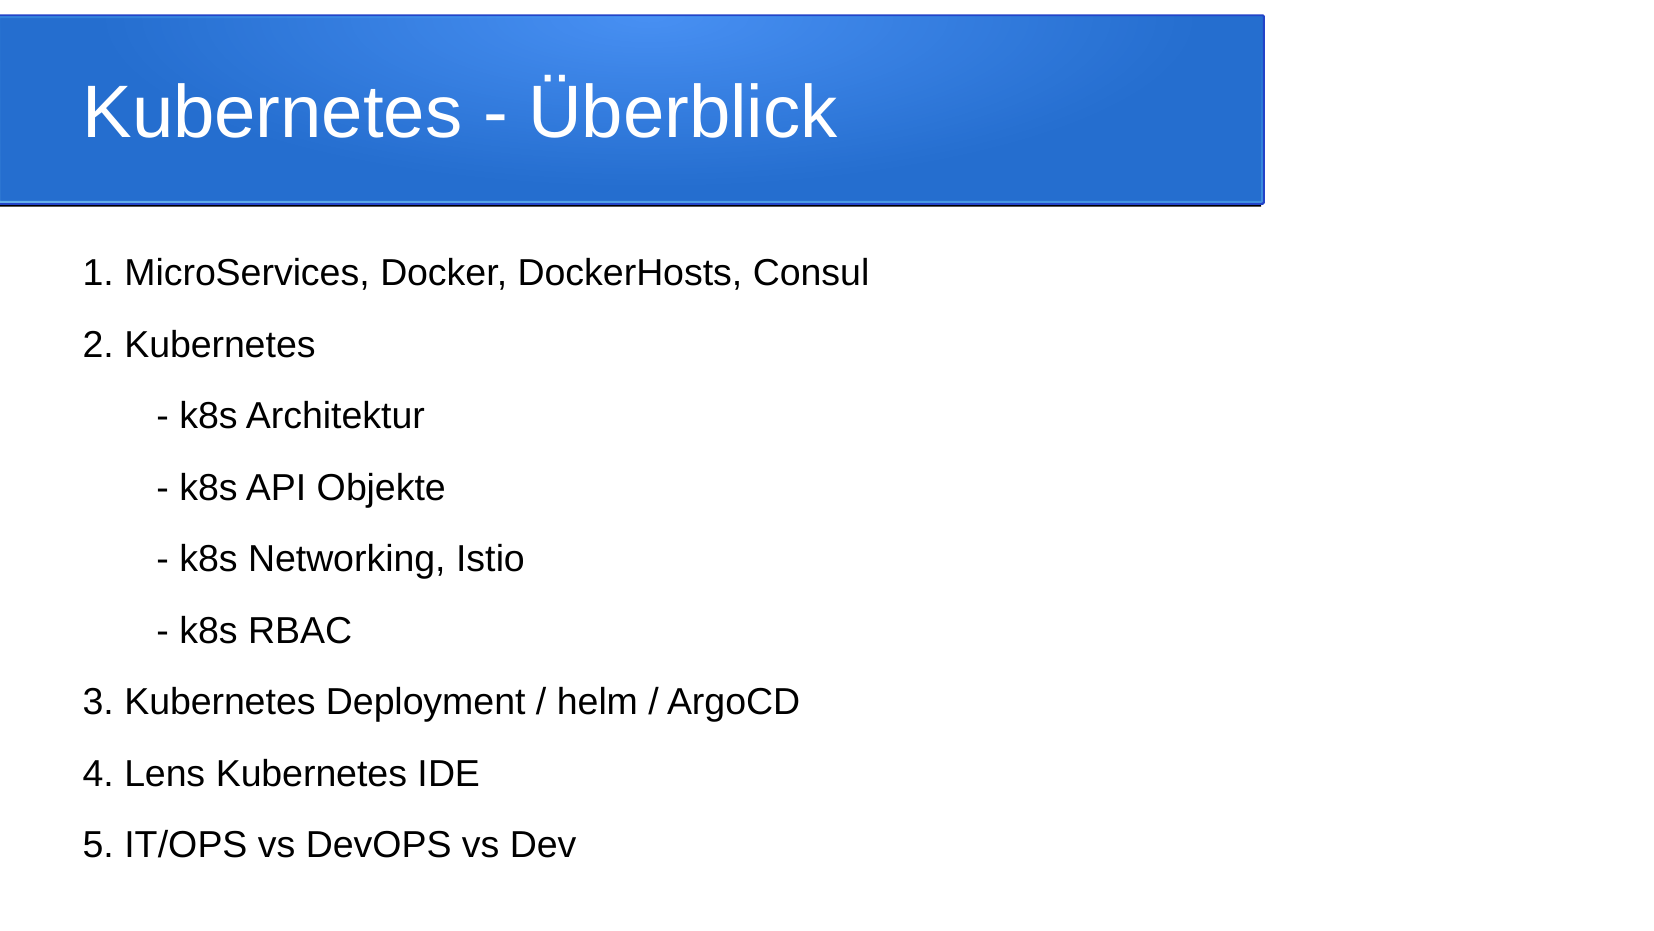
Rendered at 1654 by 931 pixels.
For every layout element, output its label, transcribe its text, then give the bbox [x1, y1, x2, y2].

subtitle 1. MicroServices, Docker, DockerHosts, Consul 2. Kubernetes - k8s Architektur - k8s API Objekte - k8s Networking, Istio - k8s RBAC 3. Kubernetes Deployment / helm / ArgoCD 4. Lens Kubernetes IDE 5. IT/OPS vs DevOPS vs Dev [82, 215, 1571, 902]
title Kubernetes - Überblick [82, 35, 1235, 189]
